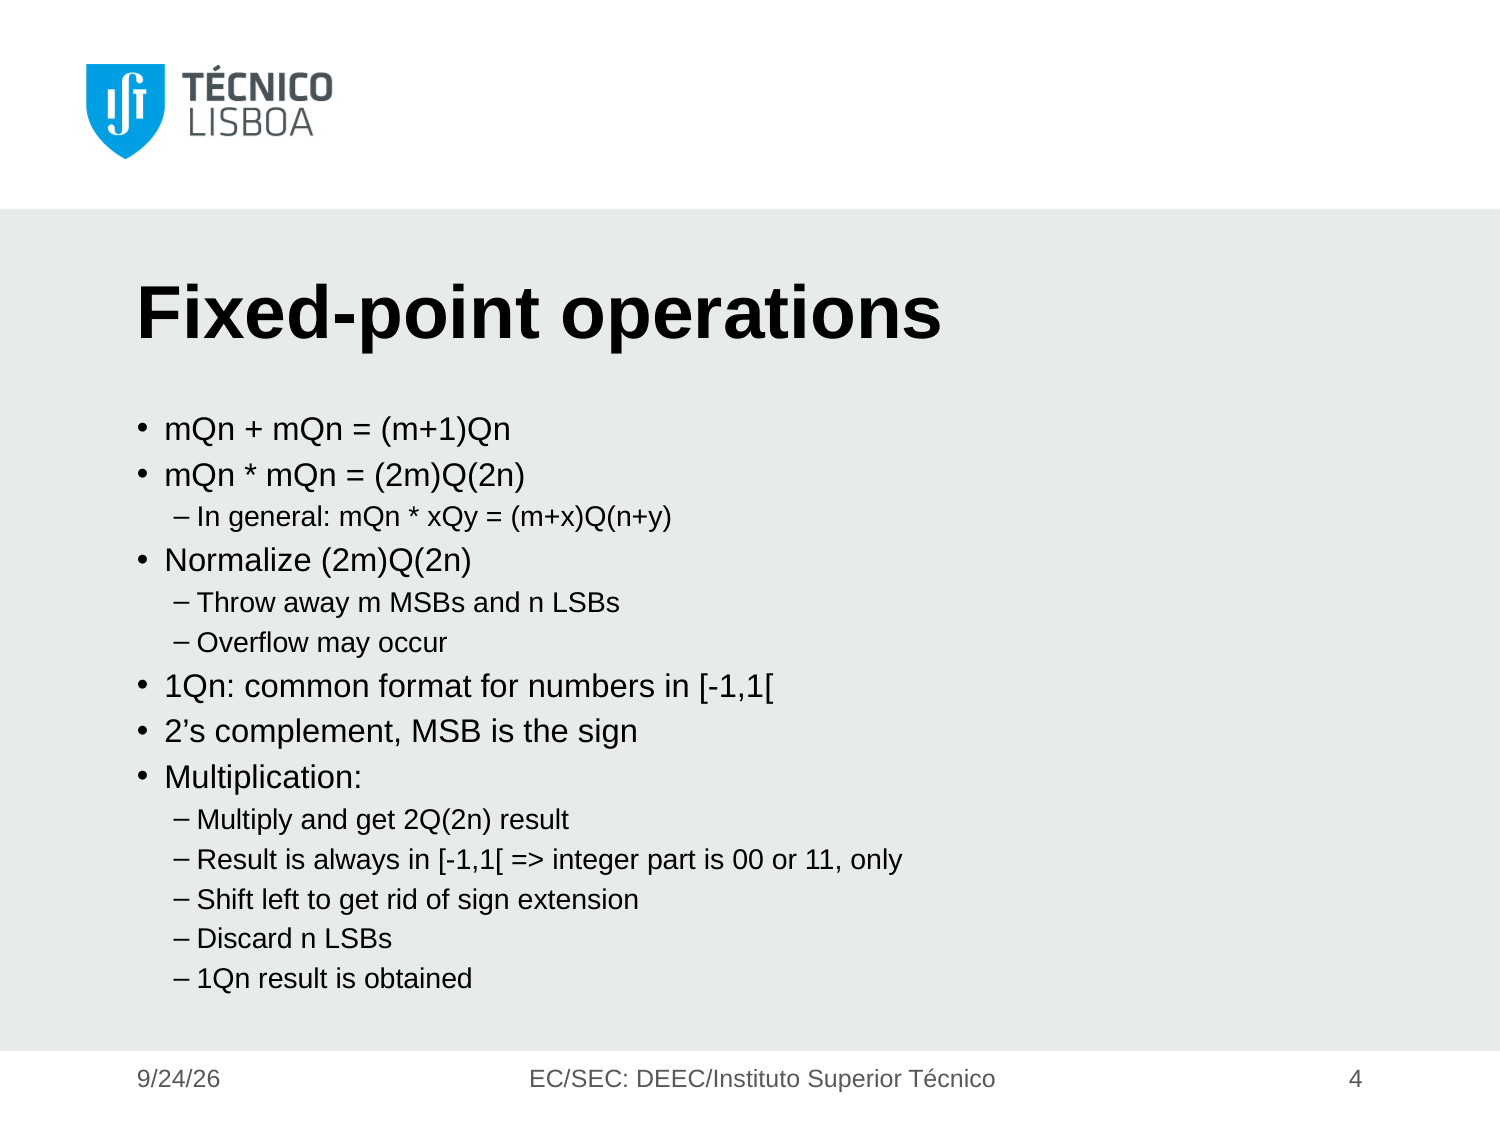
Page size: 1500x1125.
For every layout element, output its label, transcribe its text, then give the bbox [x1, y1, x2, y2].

picture [0, 0, 1500, 1125]
slide_number <number> [1077, 1052, 1378, 1103]
footer EC/SEC: DEEC/Instituto Superior Técnico [512, 1052, 1021, 1103]
title Fixed-point operations [121, 237, 1378, 381]
list mQn + mQn = (m+1)Qn mQn * mQn = (2m)Q(2n) In general: mQn * xQy = (m+x)Q(n+y) Normalize (2m)Q(2n) Throw away m MSBs and n LSBs Overflow may occur 1Qn: common format for numbers in [-1,1[ 2’s complement, MSB is the sign Multiplication: Multiply and get 2Q(2n) result Result is always in [-1,1[ => integer part is 00 or 11, only Shift left to get rid of sign extension Discard n LSBs 1Qn result is obtained [121, 400, 1378, 1005]
slide_number 11/15/18 [121, 1052, 425, 1103]
